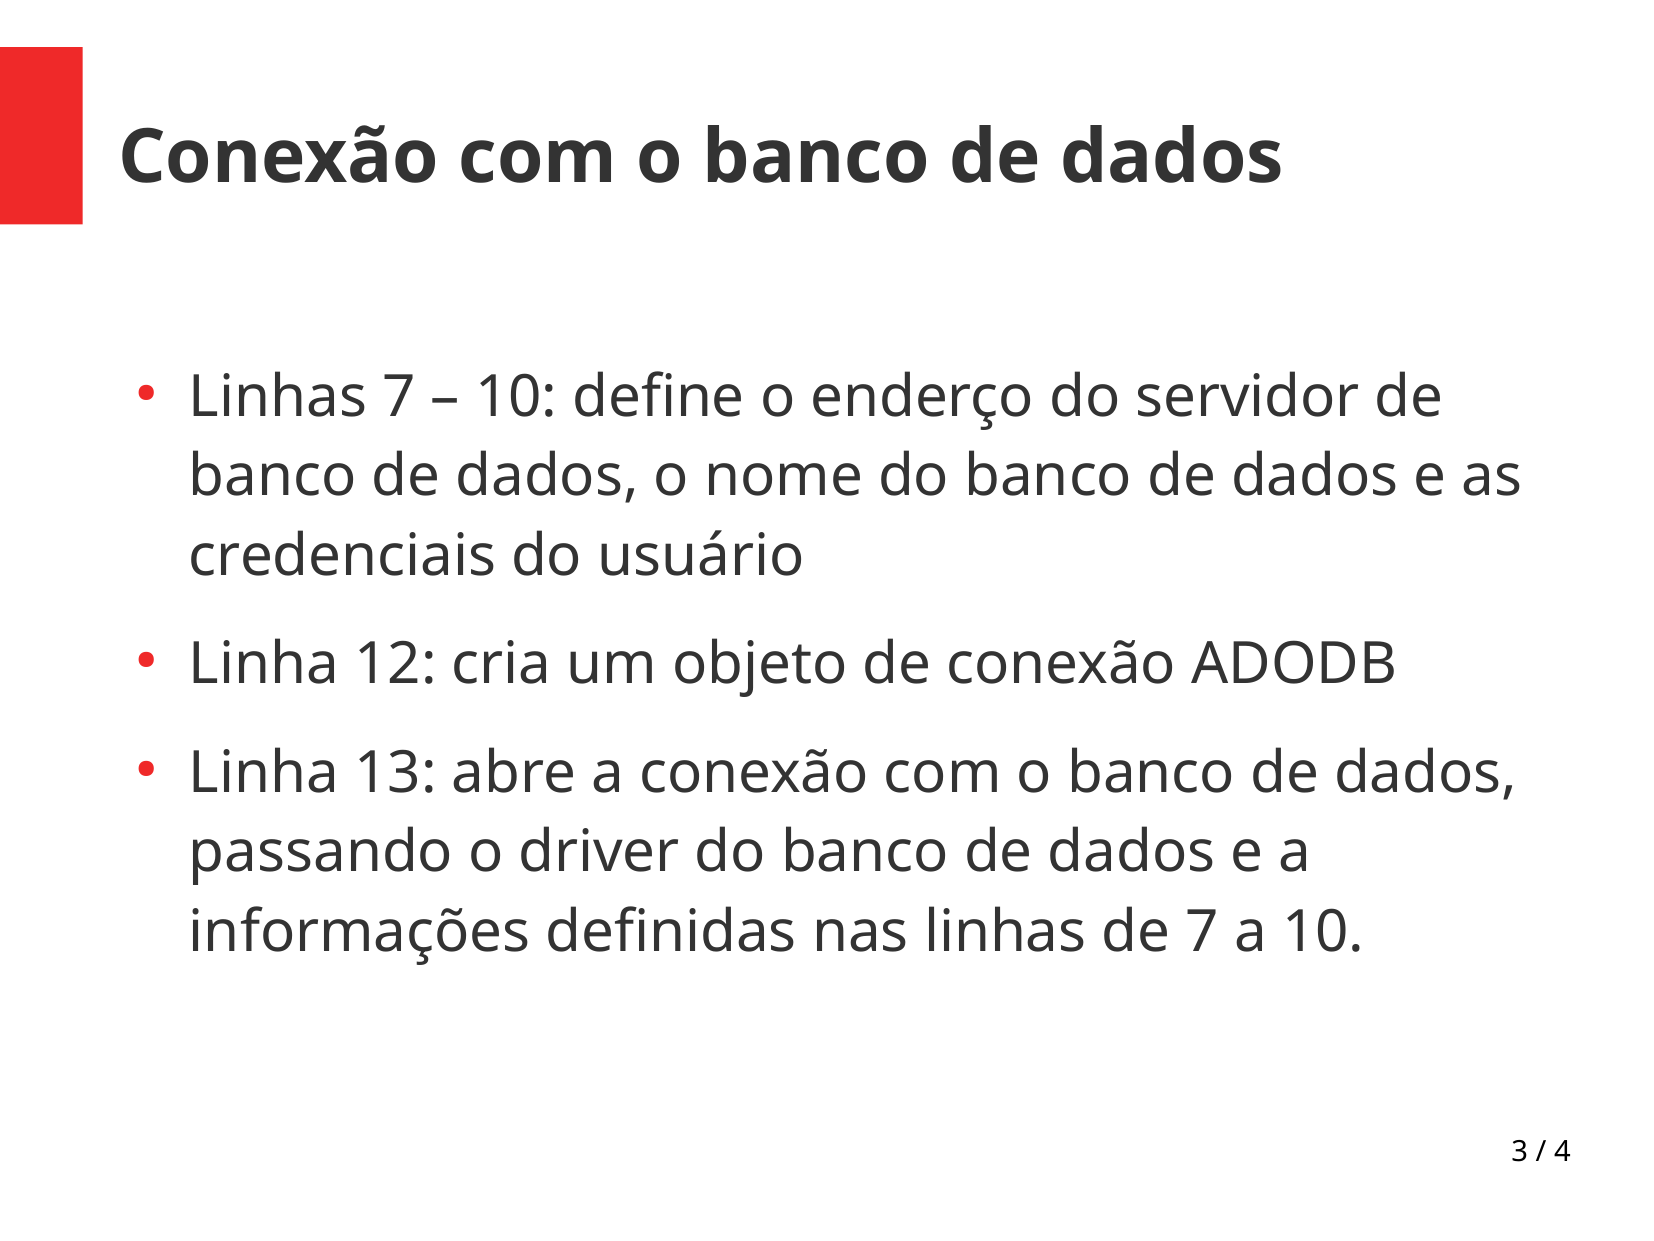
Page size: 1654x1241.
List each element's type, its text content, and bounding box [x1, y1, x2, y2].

title Conexão com o banco de dados [118, 49, 1571, 257]
list Linhas 7 – 10: define o enderço do servidor de banco de dados, o nome do banco de dados e as credenciais do usuário Linha 12: cria um objeto de conexão ADODB Linha 13: abre a conexão com o banco de dados, passando o driver do banco de dados e a informações definidas nas linhas de 7 a 10. [118, 354, 1536, 1074]
